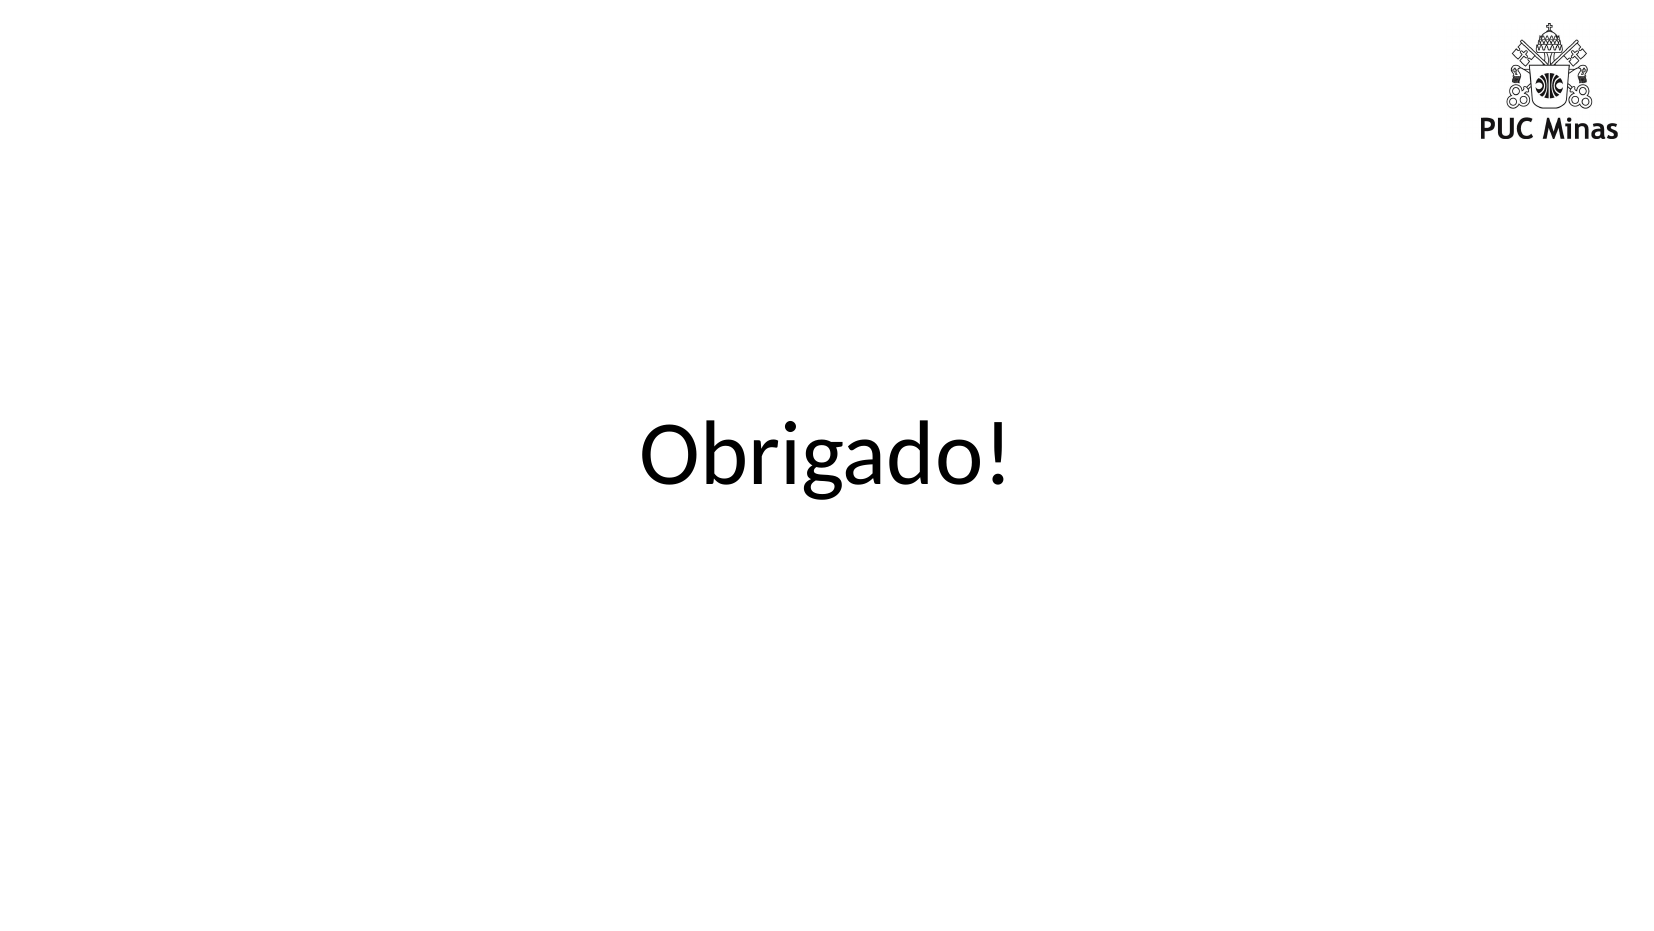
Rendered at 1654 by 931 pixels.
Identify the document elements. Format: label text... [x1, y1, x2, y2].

title Obrigado! [82, 37, 1571, 886]
picture [1446, 23, 1654, 140]
